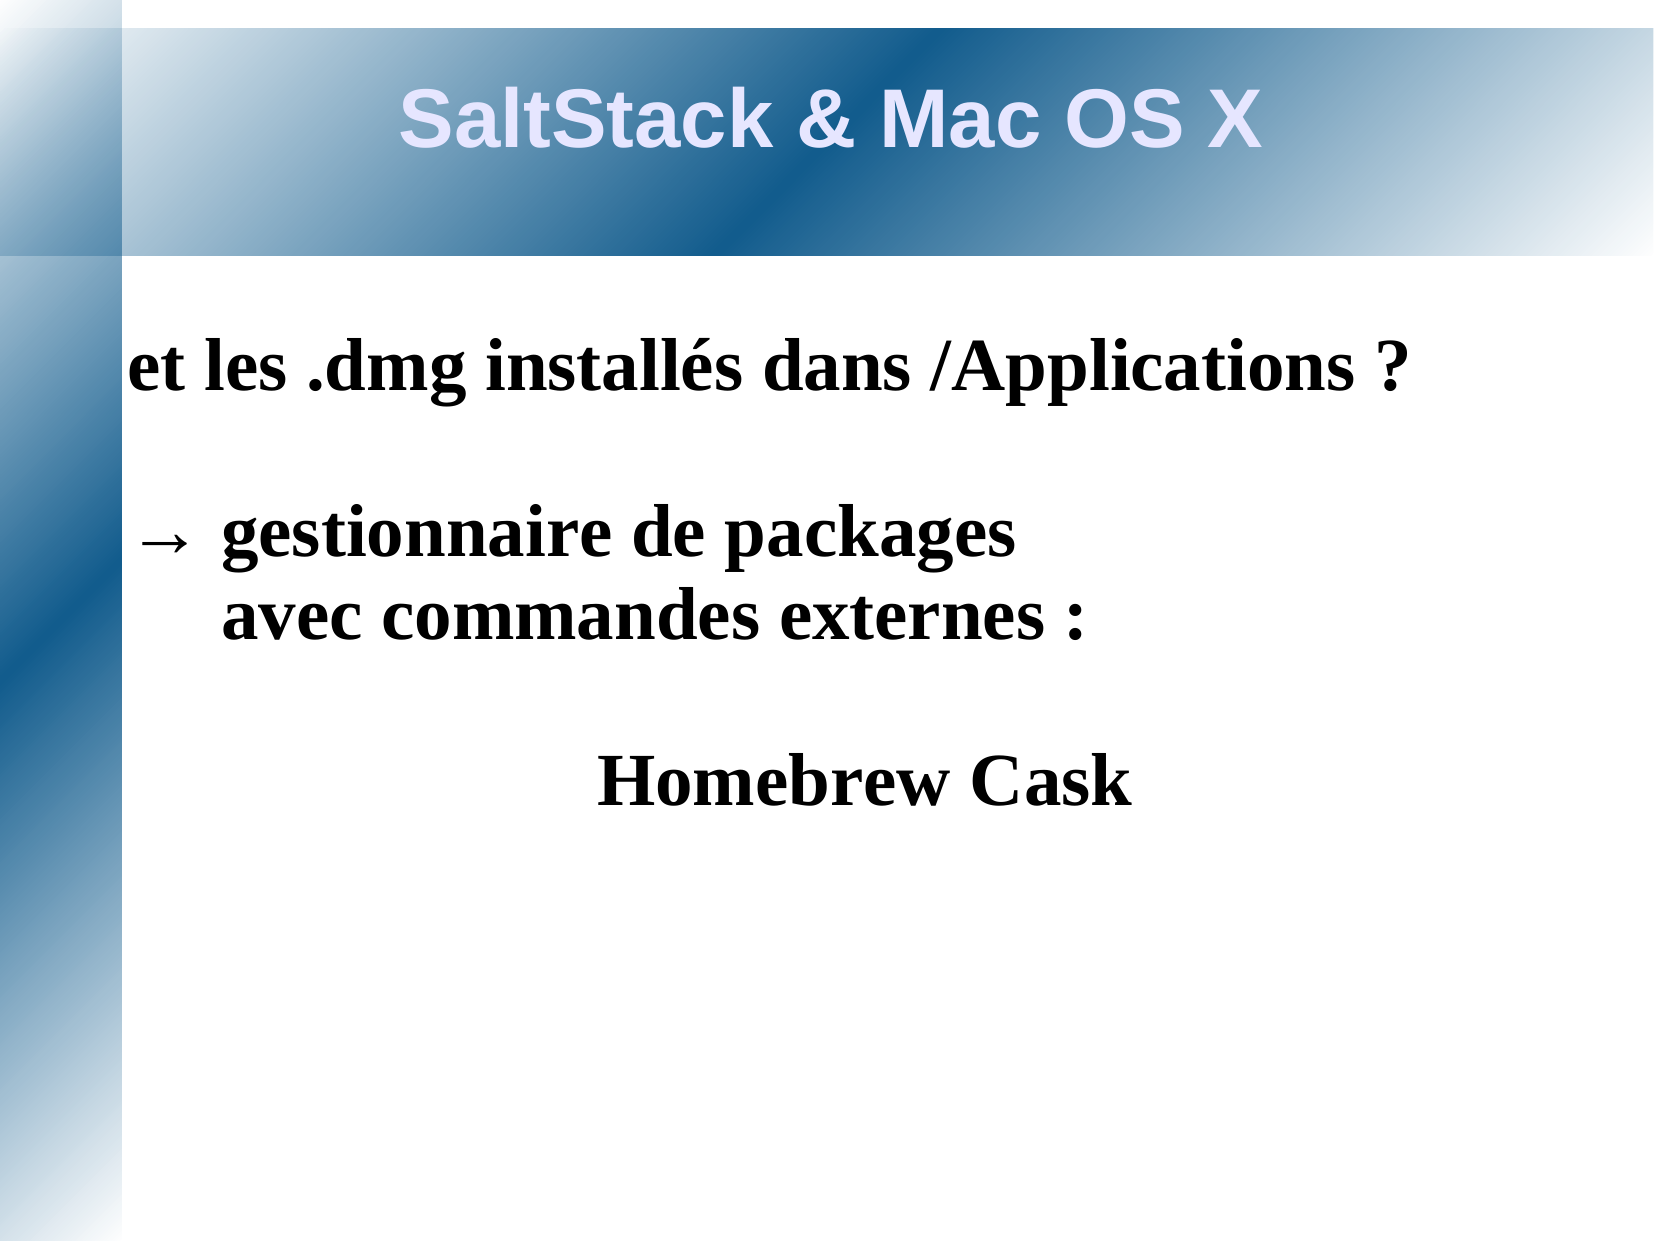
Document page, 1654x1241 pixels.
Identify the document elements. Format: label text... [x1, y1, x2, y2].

subtitle et les .dmg installés dans /Applications ? → gestionnaire de packages avec commandes externes : Homebrew Cask [127, 323, 1603, 1128]
title SaltStack & Mac OS X [125, 71, 1538, 165]
